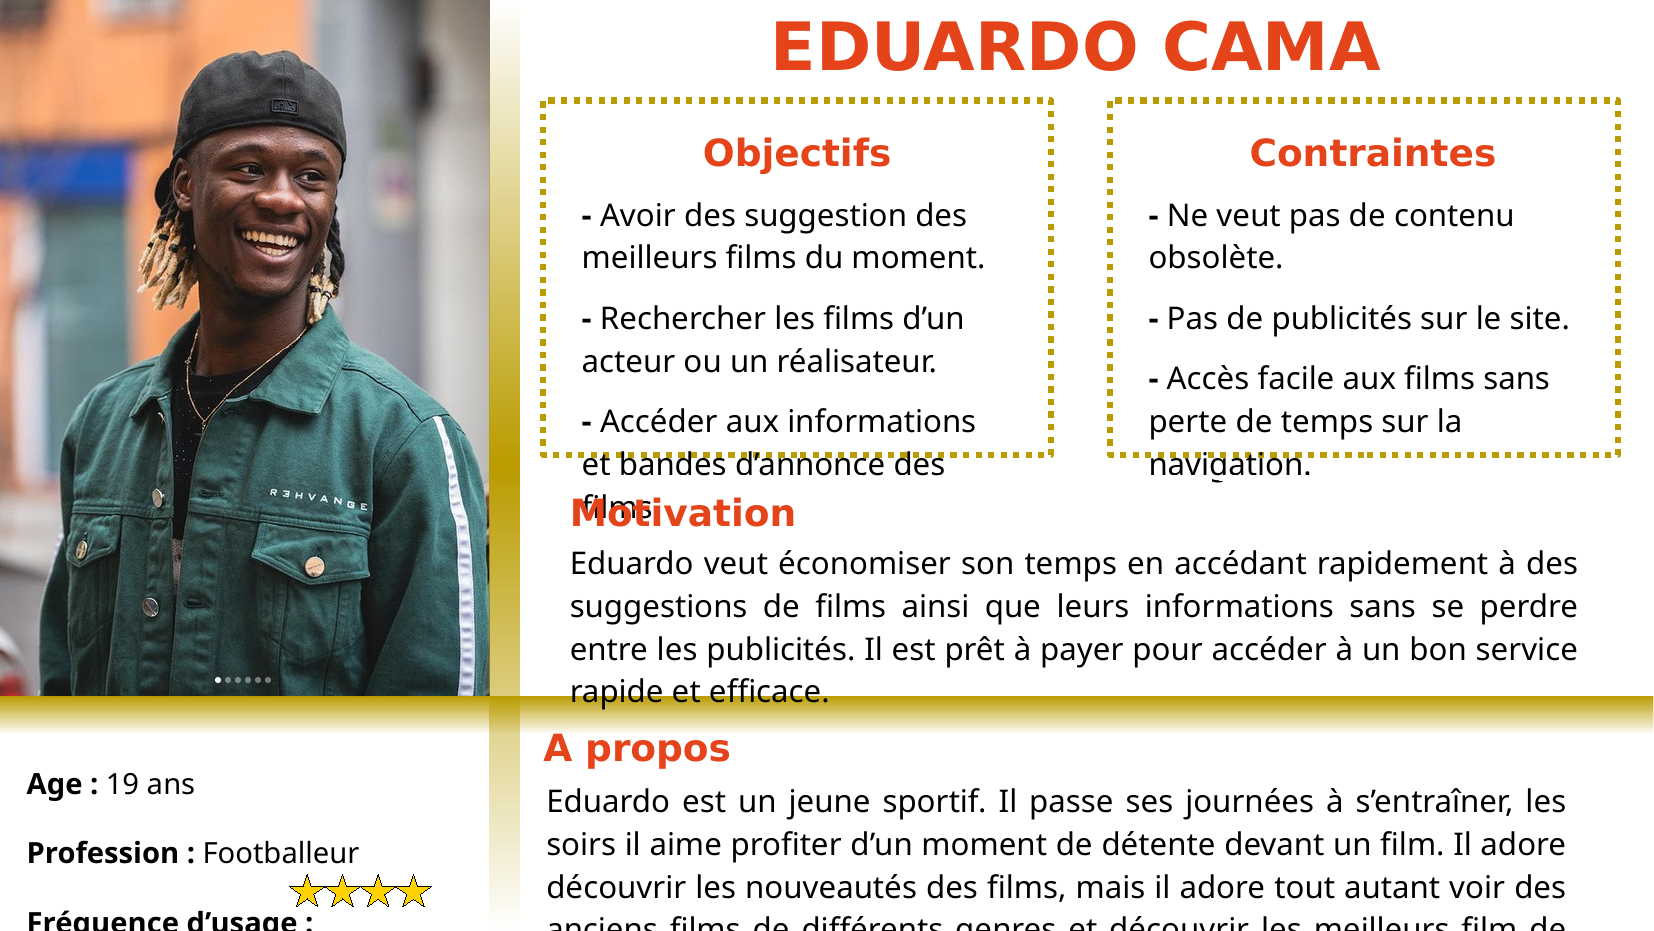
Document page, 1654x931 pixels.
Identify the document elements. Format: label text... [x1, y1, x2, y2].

text_box Contraintes - Ne veut pas de contenu obsolète. - Pas de publicités sur le site. - Accès facile aux films sans perte de temps sur la navigation. [1133, 124, 1613, 457]
text_box EDUARDO CAMA [755, 0, 1406, 142]
text_box Eduardo est un jeune sportif. Il passe ses journées à s’entraîner, les soirs il aime profiter d’un moment de détente devant un film. Il adore découvrir les nouveautés des films, mais il adore tout autant voir des anciens films de différents genres et découvrir les meilleurs film de différentes époques. [531, 771, 1583, 931]
text_box [289, 874, 432, 907]
picture [0, 0, 489, 696]
text_box Age : 19 ans Profession : Footballeur Fréquence d’usage : [11, 755, 461, 918]
text_box [0, 0, 1654, 931]
text_box Objectifs - Avoir des suggestion des meilleurs films du moment. - Rechercher les films d’un acteur ou un réalisateur. - Accéder aux informations et bandes d’annonce des films. [566, 124, 1028, 457]
text_box Motivation Eduardo veut économiser son temps en accédant rapidement à des suggestions de films ainsi que leurs informations sans se perdre entre les publicités. Il est prêt à payer pour accéder à un bon service rapide et efficace. [555, 484, 1595, 708]
text_box A propos [543, 726, 1501, 770]
